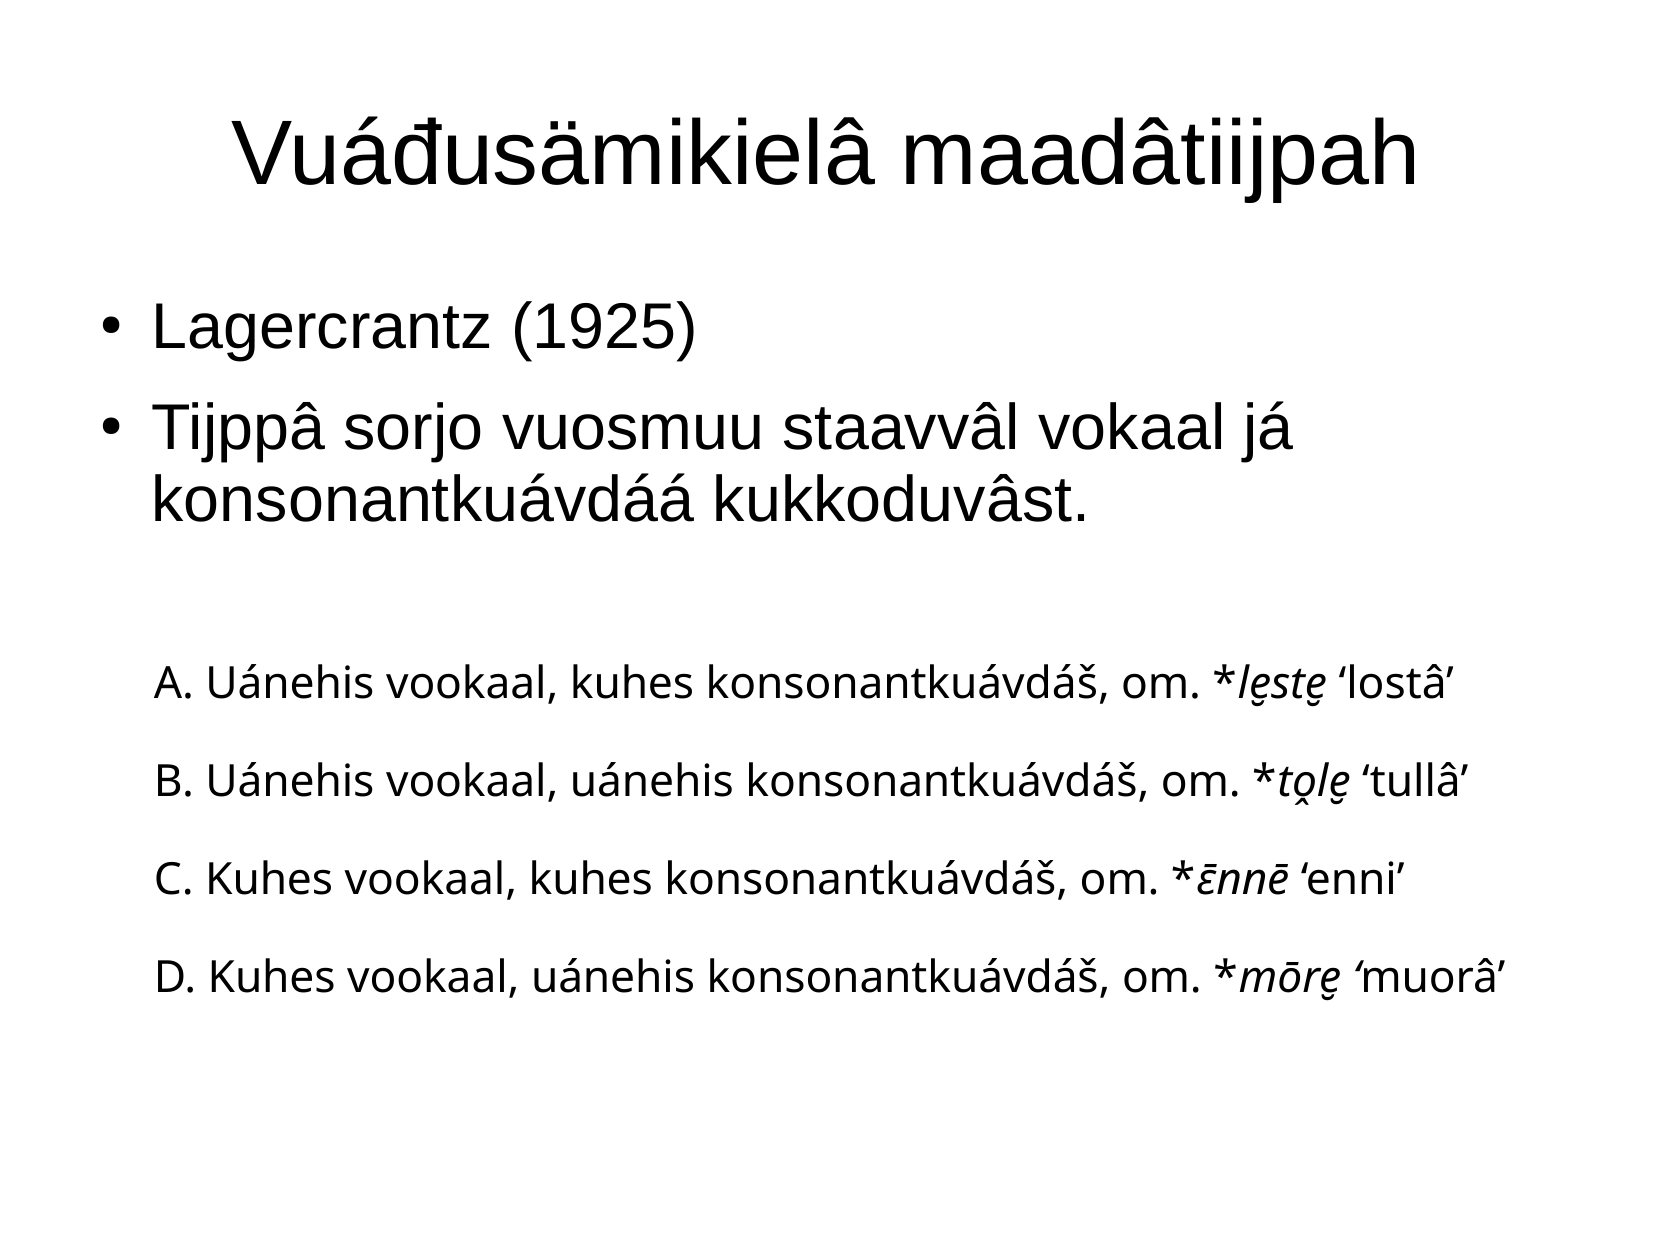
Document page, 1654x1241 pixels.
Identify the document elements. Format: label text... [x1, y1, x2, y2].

title Vuáđusämikielâ maadâtiijpah [82, 49, 1571, 257]
list Lagercrantz (1925) Tijppâ sorjo vuosmuu staavvâl vokaal já konsonantkuávdáá kukkoduvâst. A. Uánehis vookaal, kuhes konsonantkuávdáš, om. *le̮ste̮ ‘lostâ’ B. Uánehis vookaal, uánehis konsonantkuávdáš, om. *to̭le̮ ‘tullâ’ C. Kuhes vookaal, kuhes konsonantkuávdáš, om. *ɛ̄nnē ‘enni’ D. Kuhes vookaal, uánehis konsonantkuávdáš, om. *mōre̮ ‘muorâ’ [82, 290, 1571, 1010]
